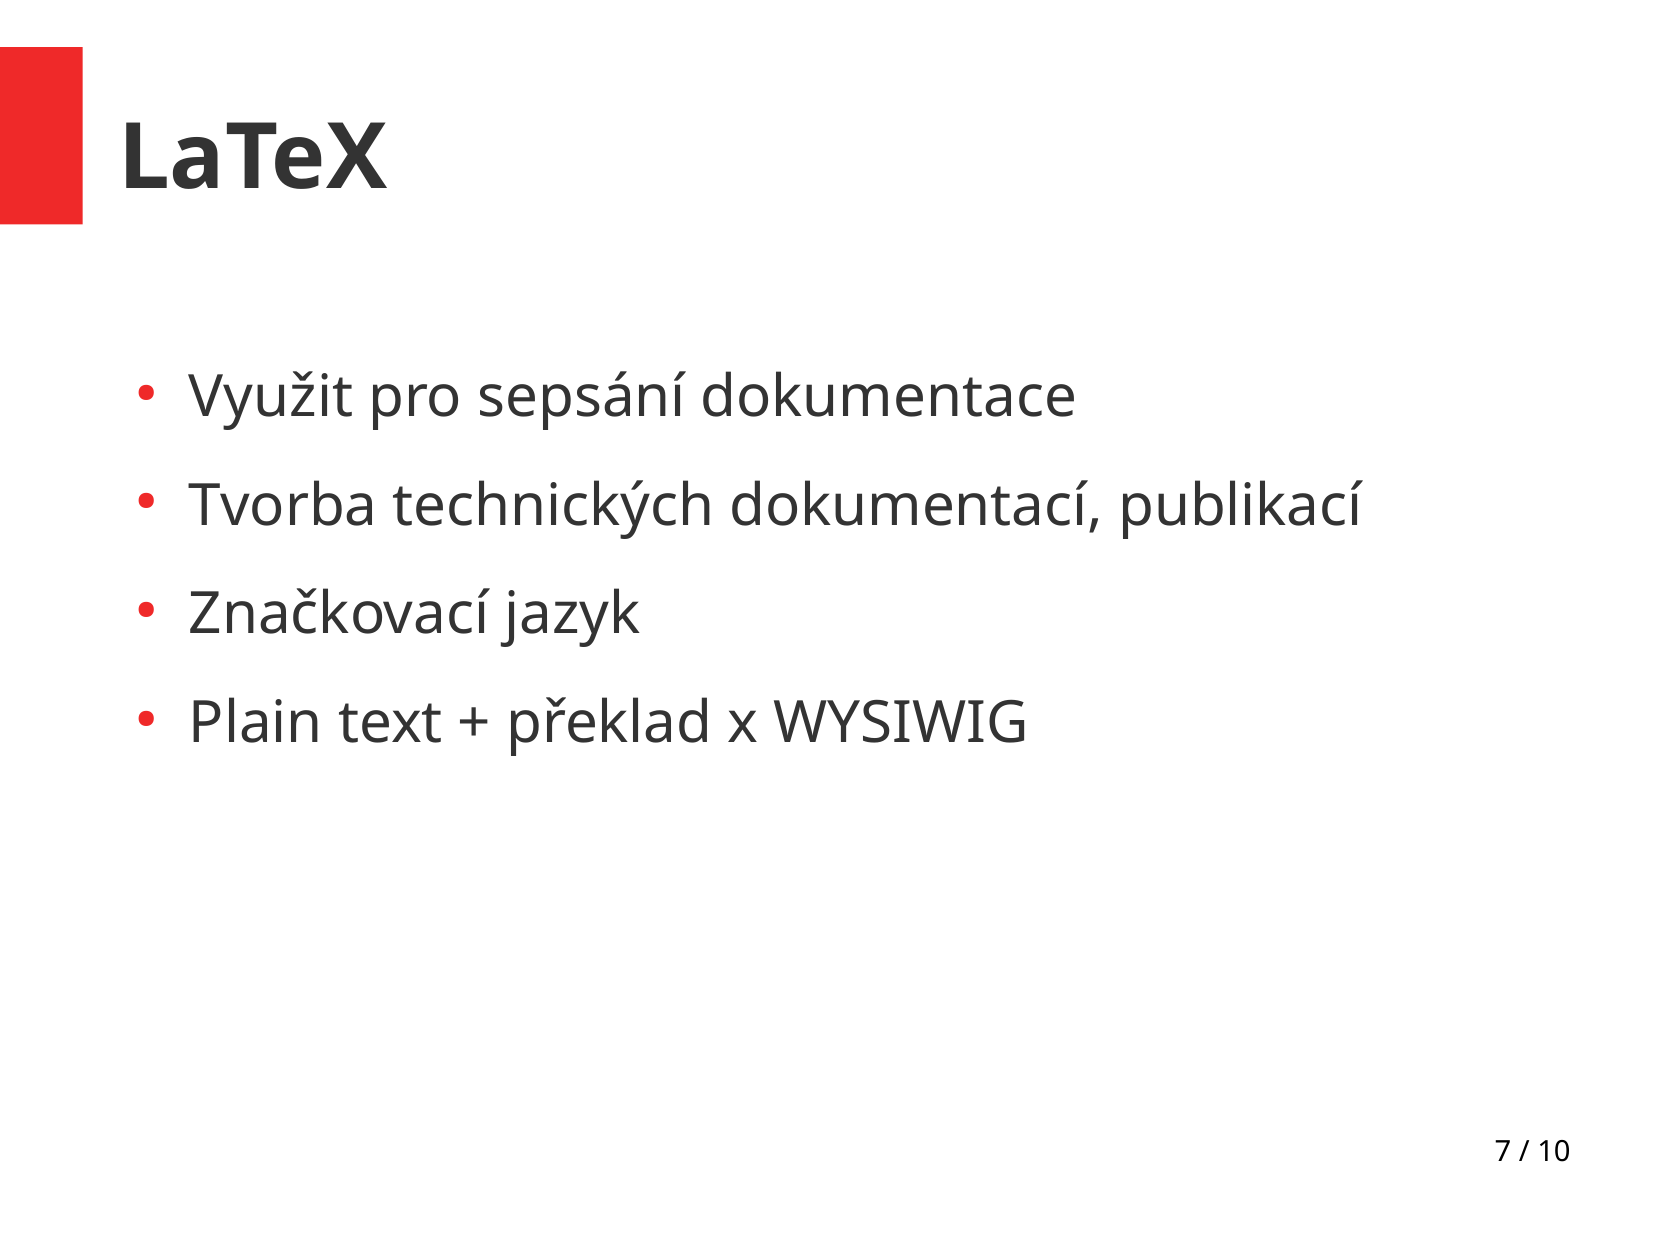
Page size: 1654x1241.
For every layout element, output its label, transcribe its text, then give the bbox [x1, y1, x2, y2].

title LaTeX [118, 49, 1571, 257]
list Využit pro sepsání dokumentace Tvorba technických dokumentací, publikací Značkovací jazyk Plain text + překlad x WYSIWIG [118, 354, 1536, 1074]
